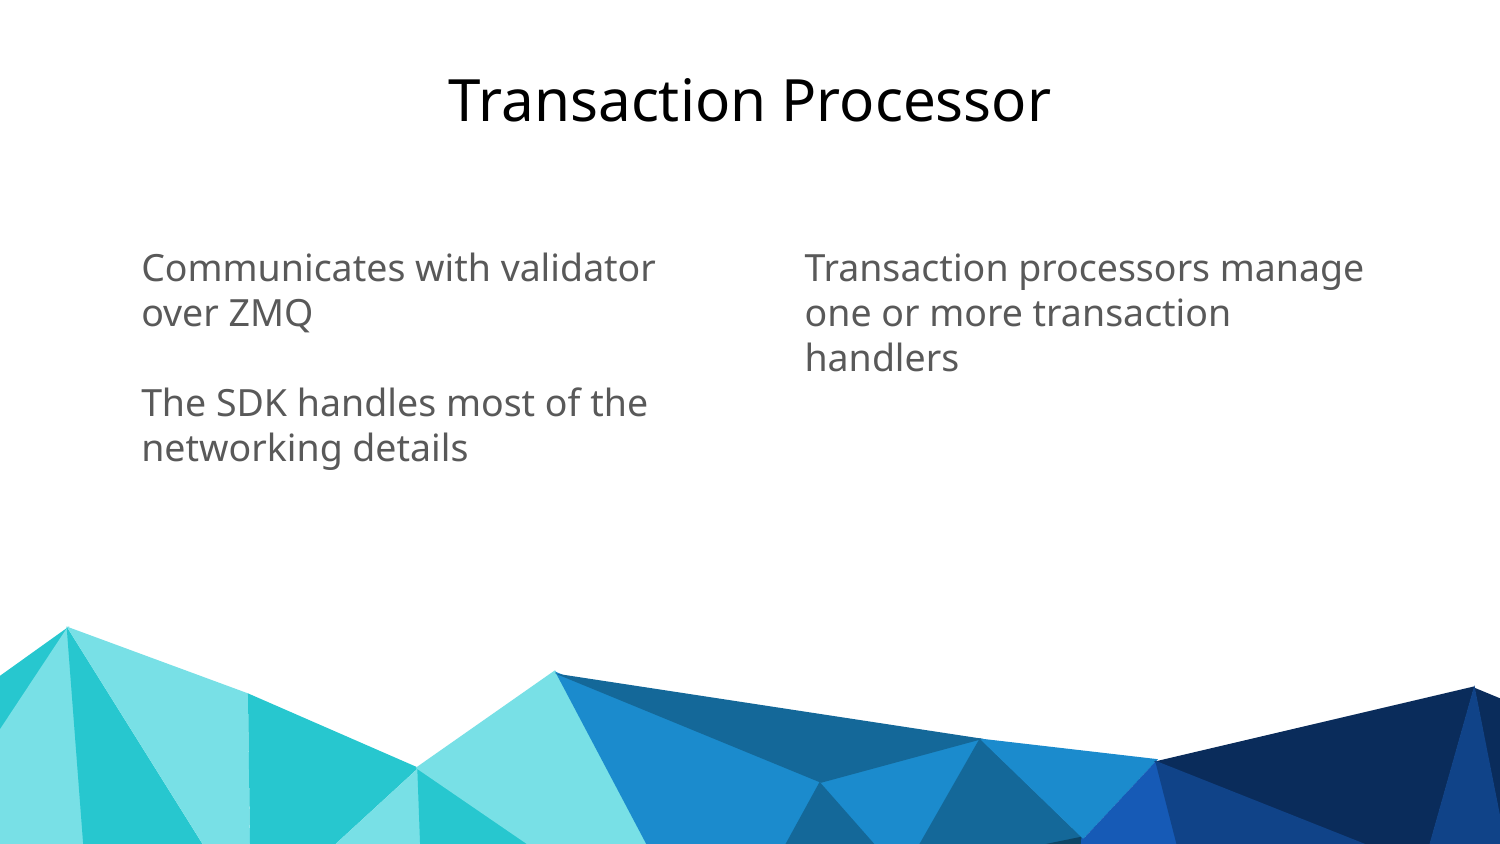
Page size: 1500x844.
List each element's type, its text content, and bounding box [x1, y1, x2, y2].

title Transaction Processor [51, 47, 1449, 142]
list Communicates with validator over ZMQ The SDK handles most of the networking details [126, 228, 713, 751]
list Transaction processors manage one or more transaction handlers [789, 228, 1397, 751]
text_box [0, 626, 1500, 844]
